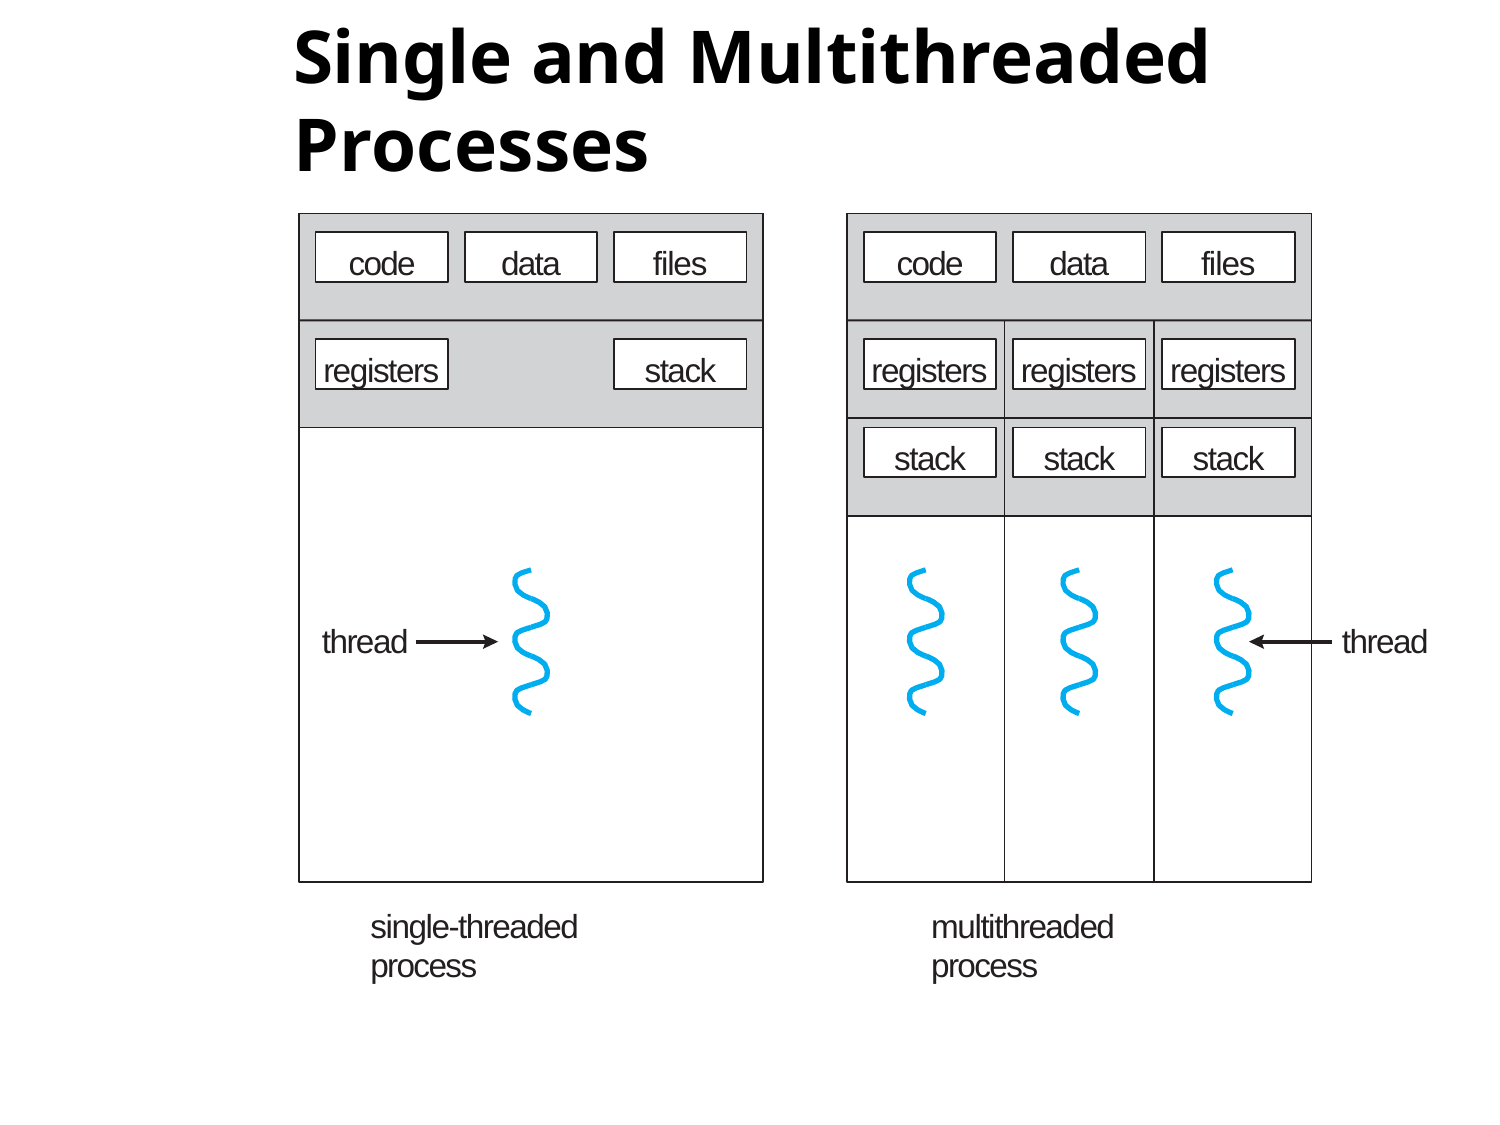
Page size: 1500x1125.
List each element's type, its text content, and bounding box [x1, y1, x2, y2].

text_box [1005, 419, 1153, 515]
text_box data [1012, 232, 1146, 282]
text_box data [464, 232, 598, 282]
text_box code [863, 232, 997, 282]
text_box [298, 214, 764, 427]
text_box code [315, 232, 448, 282]
text_box registers [315, 339, 448, 390]
text_box files [1162, 232, 1295, 282]
text_box single-threaded process [368, 902, 694, 985]
text_box stack [1012, 427, 1146, 478]
text_box thread [321, 617, 410, 660]
text_box [1248, 634, 1265, 649]
text_box thread [1339, 617, 1430, 660]
text_box stack [614, 339, 747, 390]
text_box stack [863, 427, 997, 478]
text_box [848, 419, 1004, 515]
text_box registers [863, 339, 997, 390]
text_box multithreaded process [929, 902, 1230, 985]
title Single and Multithreaded Processes [291, 2, 1333, 193]
text_box [482, 634, 499, 649]
text_box [846, 214, 1312, 417]
text_box stack [1162, 427, 1295, 478]
text_box files [614, 232, 747, 282]
text_box registers [1012, 339, 1146, 390]
text_box registers [1162, 339, 1295, 390]
text_box [1155, 419, 1311, 515]
